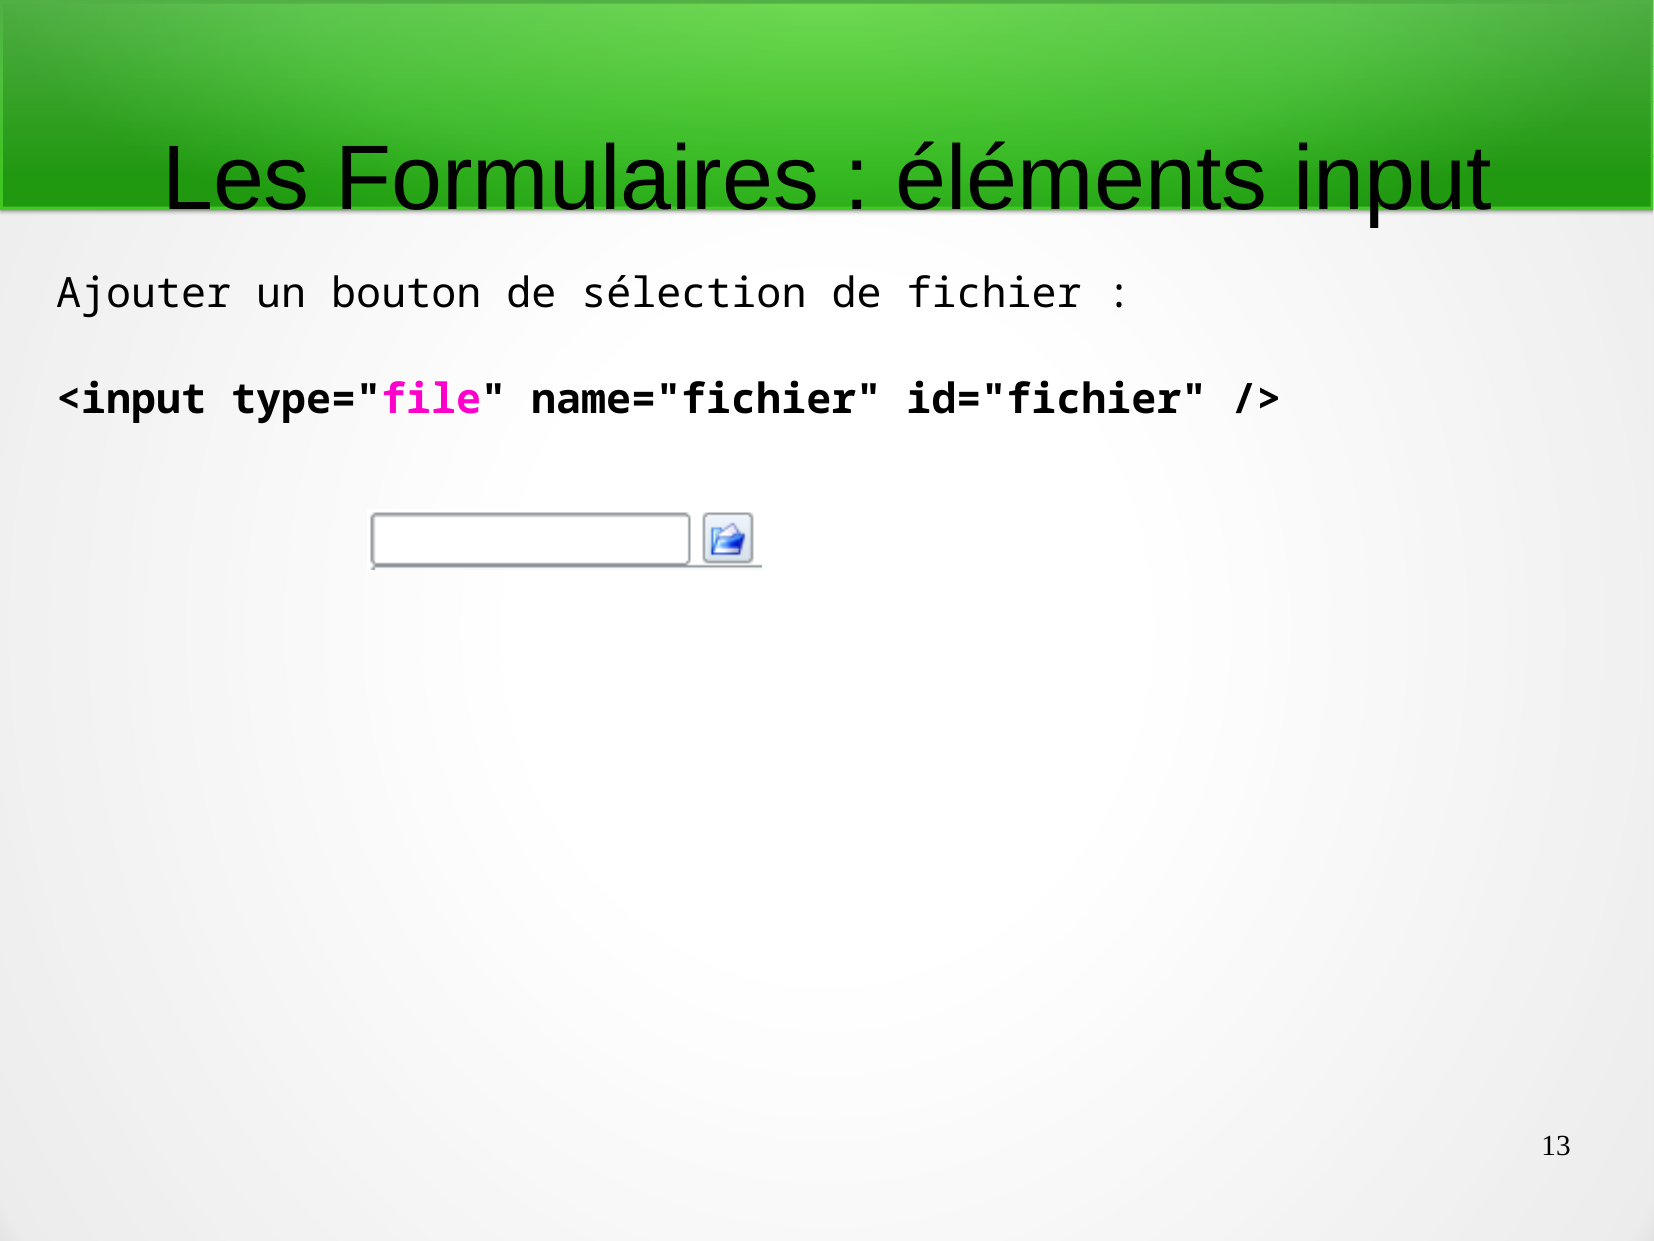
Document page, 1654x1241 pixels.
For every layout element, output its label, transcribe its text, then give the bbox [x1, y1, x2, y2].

title Les Formulaires : éléments input [121, 77, 1534, 265]
picture [367, 509, 762, 570]
text_box Ajouter un bouton de sélection de fichier : <input type="file" name="fichier" id="fichier" /> [55, 265, 1624, 1188]
